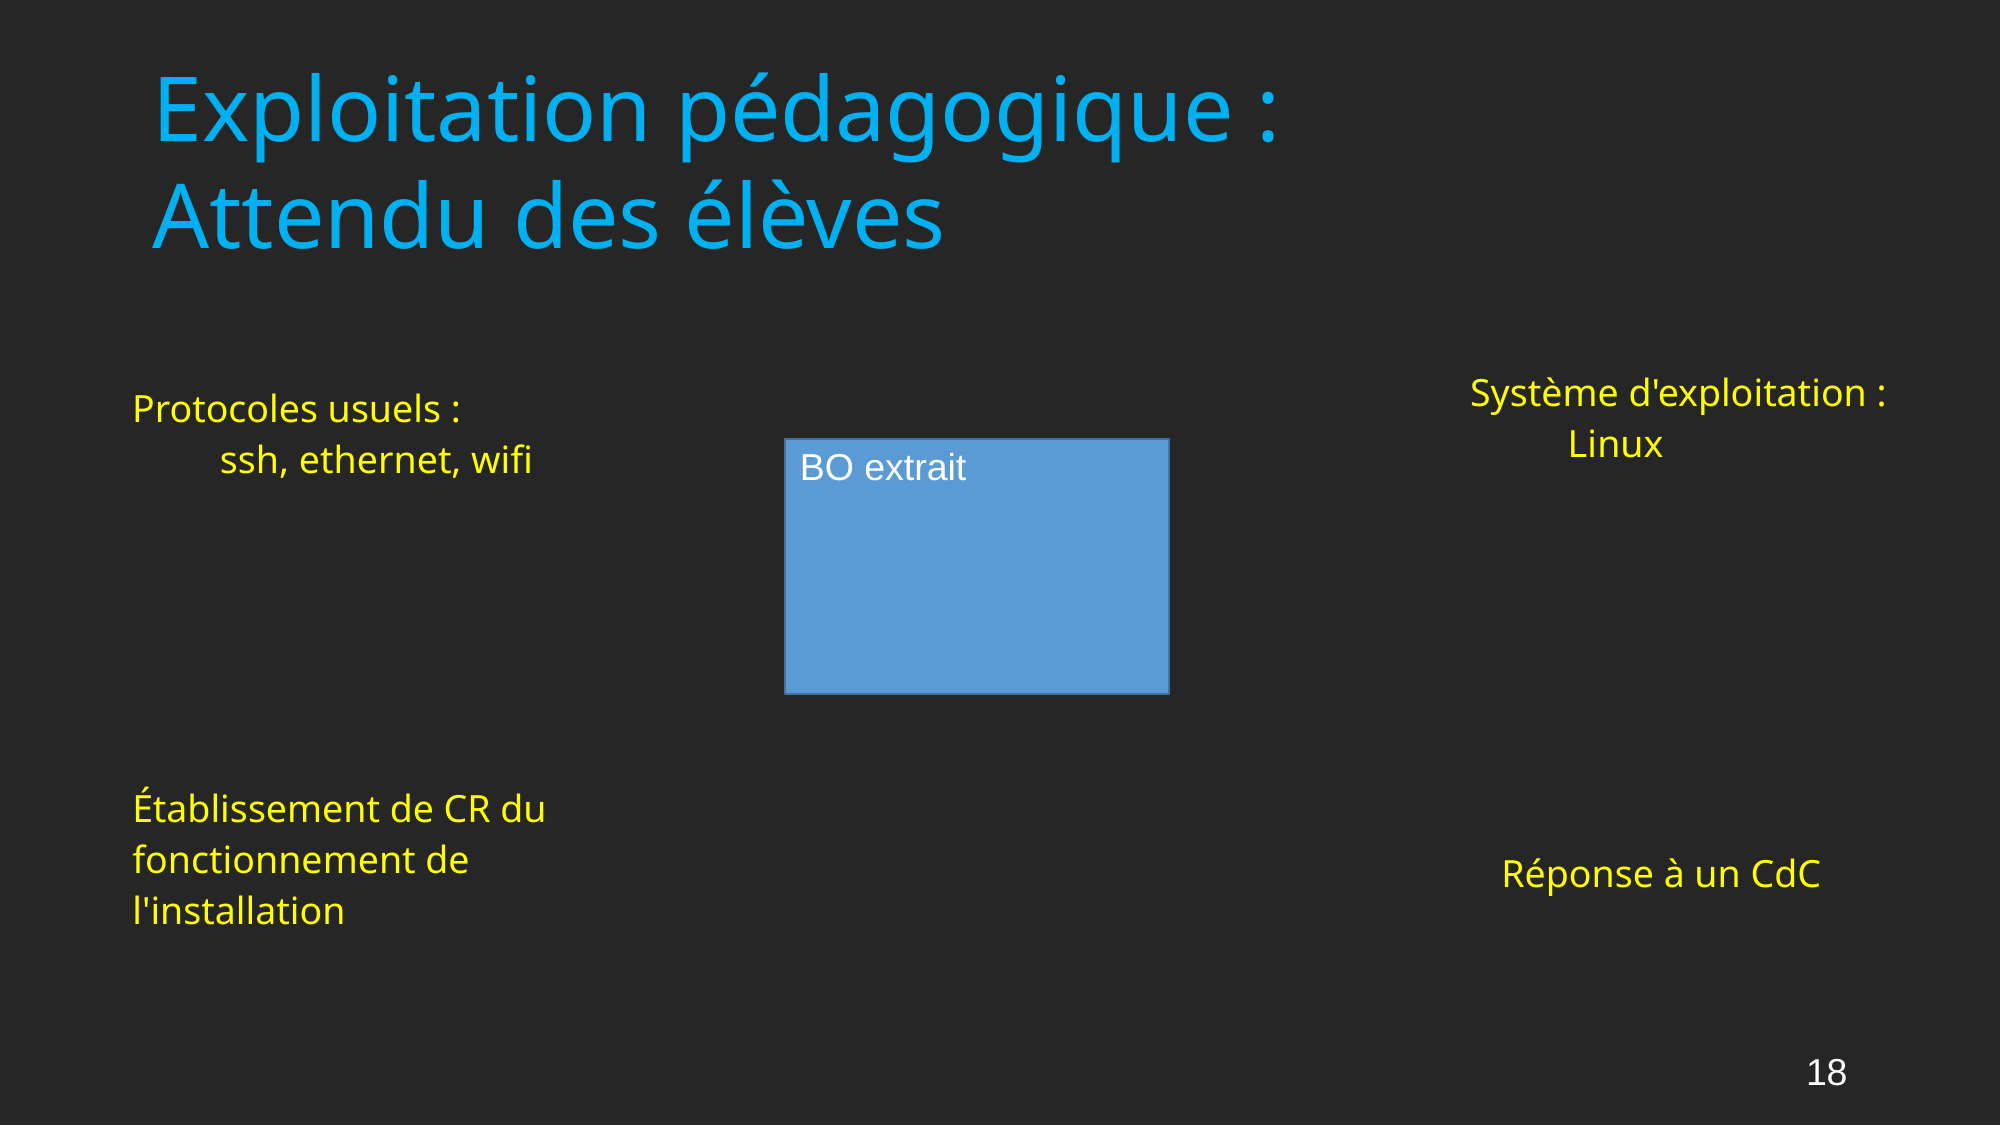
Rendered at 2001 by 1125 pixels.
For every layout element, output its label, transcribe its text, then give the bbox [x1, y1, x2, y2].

text_box Système d'exploitation : Linux [1455, 359, 1914, 465]
text_box BO extrait [785, 439, 1169, 694]
text_box [1412, 1042, 1863, 1103]
title Exploitation pédagogique : Attendu des élèves [137, 59, 1863, 278]
text_box Établissement de CR du fonctionnement de l'installation [117, 775, 607, 926]
text_box Réponse à un CdC [1486, 840, 1867, 901]
text_box Protocoles usuels : ssh, ethernet, wifi [117, 375, 560, 481]
